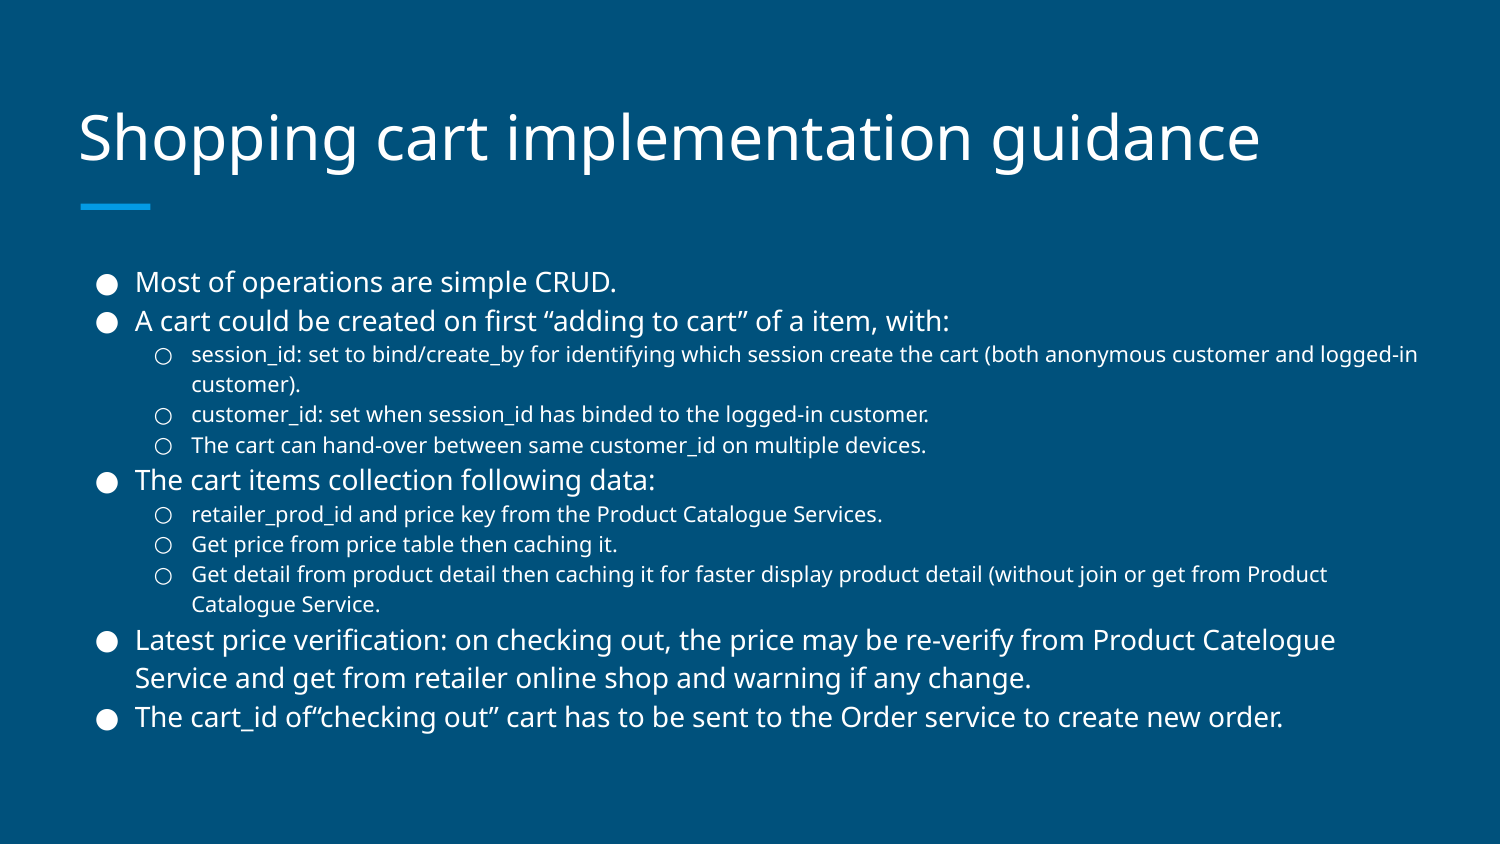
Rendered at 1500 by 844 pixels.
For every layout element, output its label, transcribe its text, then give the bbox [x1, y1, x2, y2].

list Most of operations are simple CRUD. A cart could be created on first “adding to cart” of a item, with: session_id: set to bind/create_by for identifying which session create the cart (both anonymous customer and logged-in customer). customer_id: set when session_id has binded to the logged-in customer. The cart can hand-over between same customer_id on multiple devices. The cart items collection following data: retailer_prod_id and price key from the Product Catalogue Services. Get price from price table then caching it. Get detail from product detail then caching it for faster display product detail (without join or get from Product Catalogue Service. Latest price verification: on checking out, the price may be re-verify from Product Catelogue Service and get from retailer online shop and warning if any change. The cart_id of“checking out” cart has to be sent to the Order service to create new order. [63, 244, 1437, 750]
title Shopping cart implementation guidance [63, 75, 1437, 188]
